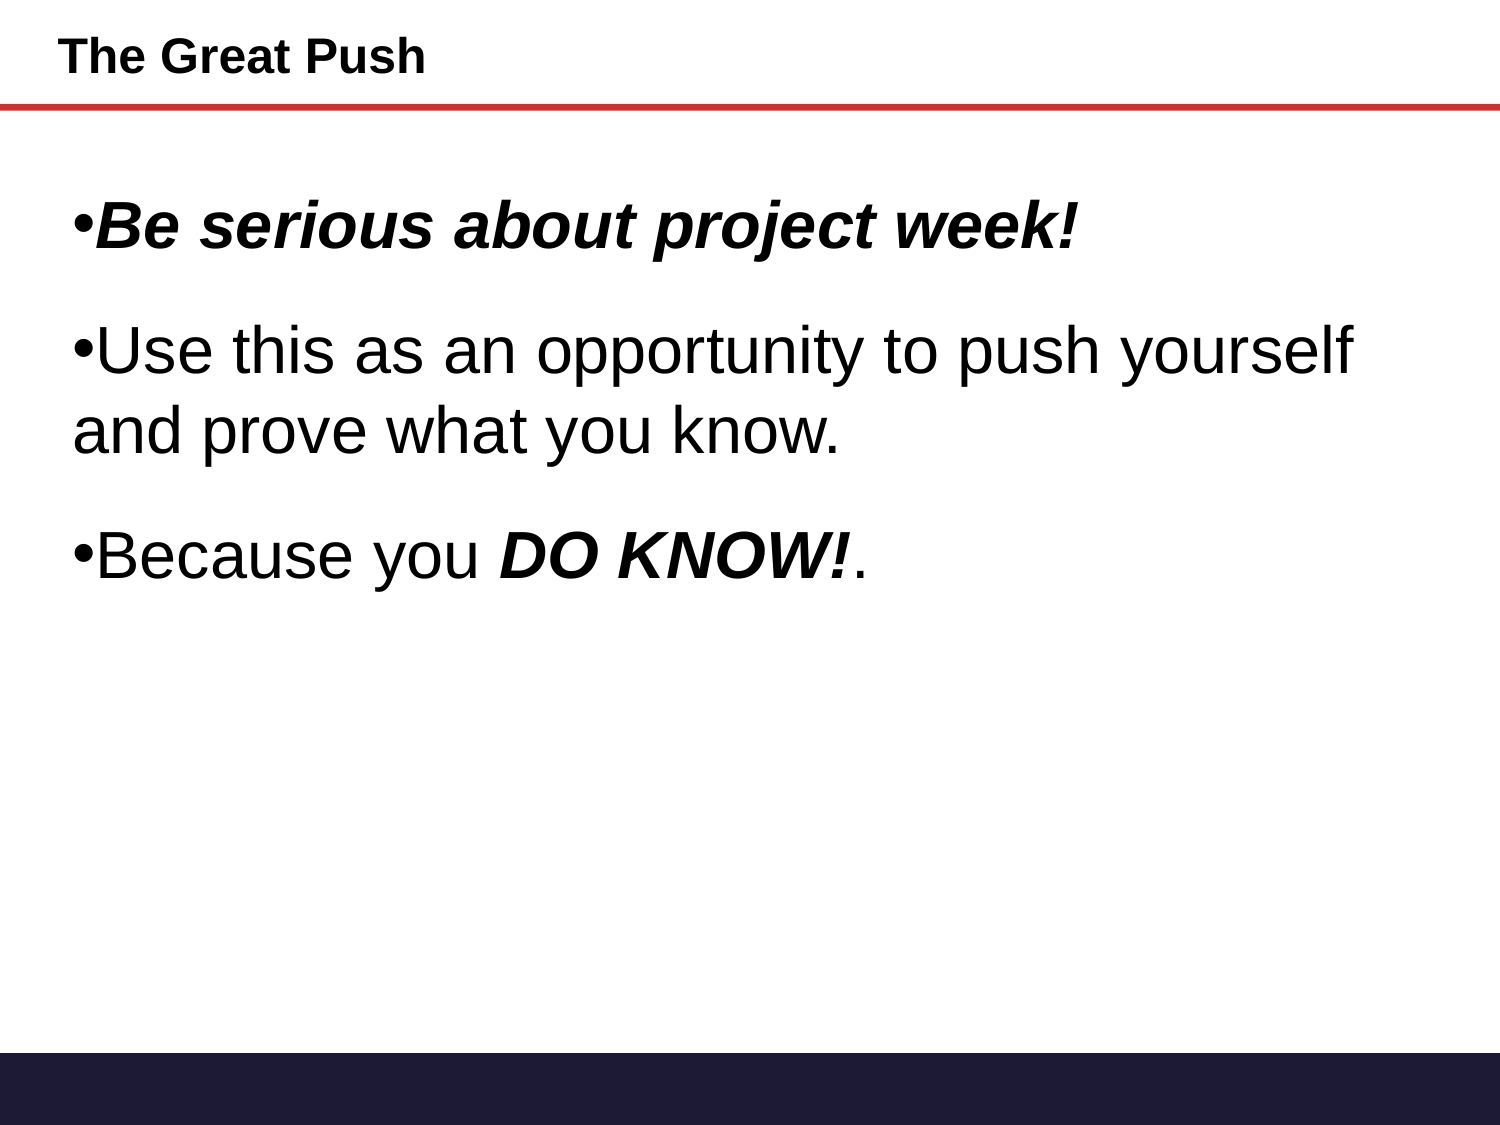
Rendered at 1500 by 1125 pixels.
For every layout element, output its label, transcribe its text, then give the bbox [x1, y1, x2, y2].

text_box Be serious about project week! Use this as an opportunity to push yourself and prove what you know. Because you DO KNOW!. [64, 174, 1434, 600]
text_box The Great Push [49, 16, 948, 92]
